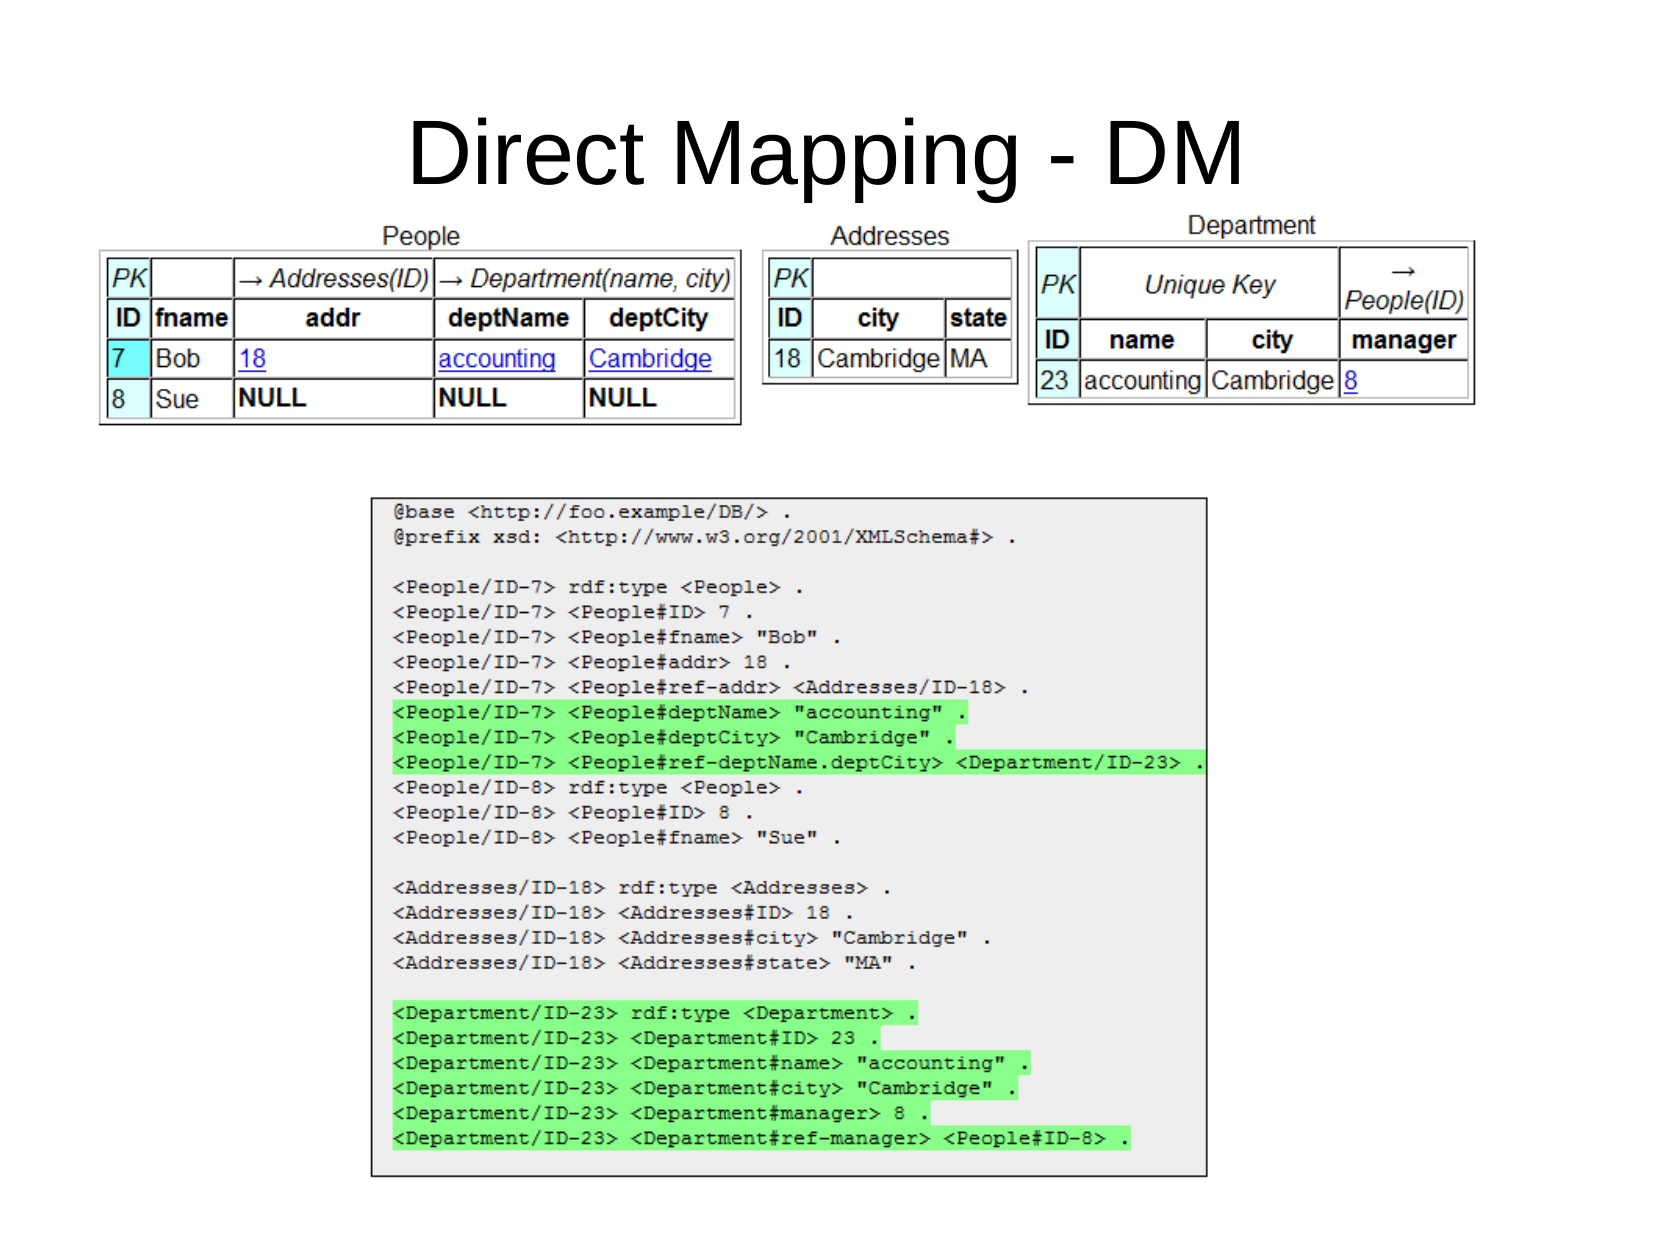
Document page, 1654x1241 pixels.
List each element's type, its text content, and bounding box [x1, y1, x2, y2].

picture [368, 493, 1211, 1182]
picture [93, 206, 1477, 446]
title Direct Mapping - DM [82, 56, 1571, 250]
